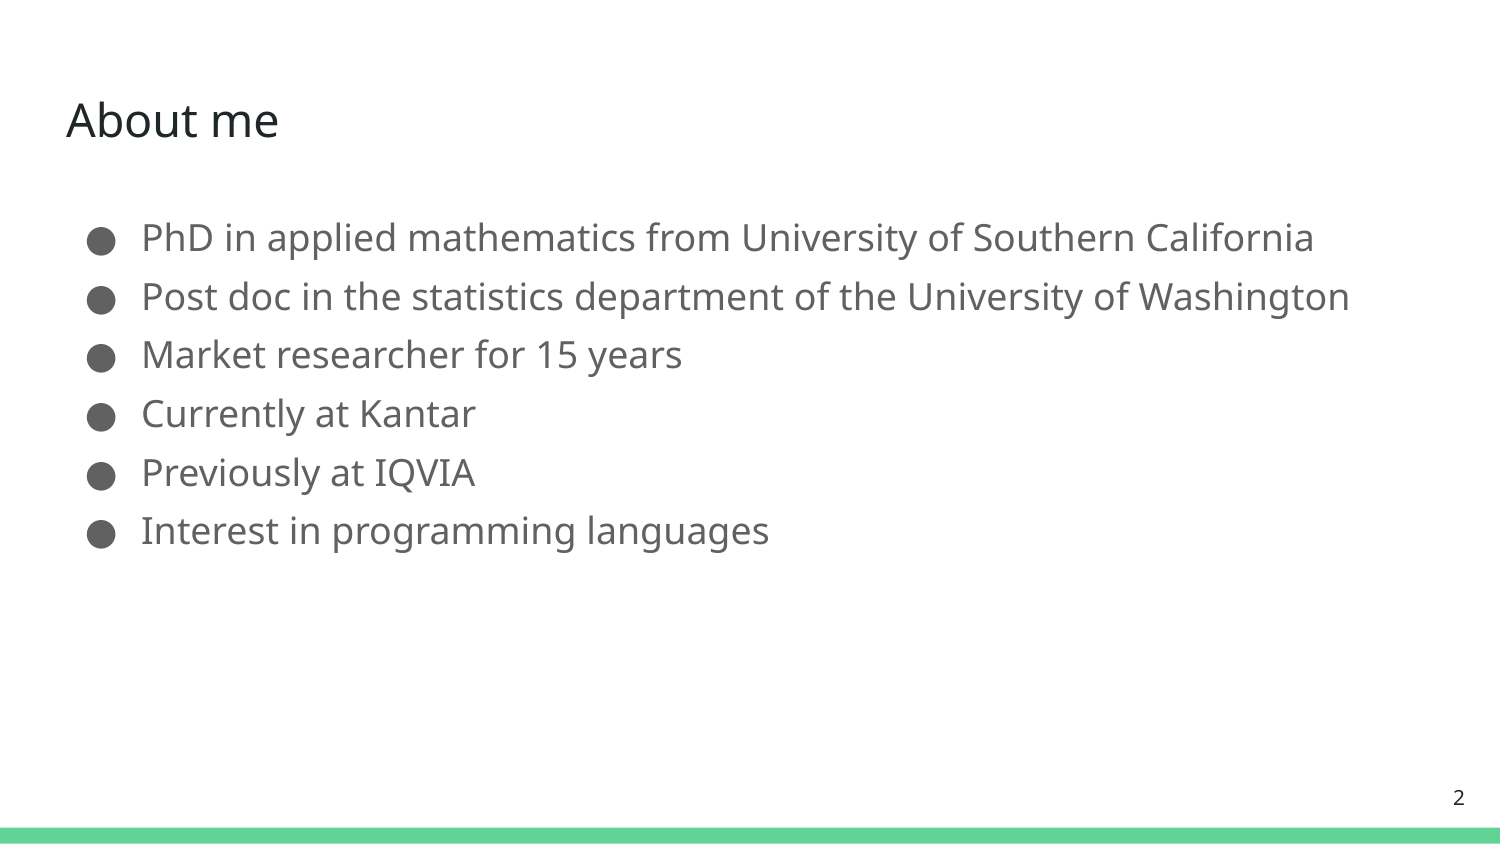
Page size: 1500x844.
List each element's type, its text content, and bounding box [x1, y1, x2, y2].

list PhD in applied mathematics from University of Southern California Post doc in the statistics department of the University of Washington Market researcher for 15 years Currently at Kantar Previously at IQVIA Interest in programming languages [51, 189, 1449, 750]
slide_number <number> [1389, 764, 1480, 830]
title About me [51, 72, 1449, 167]
